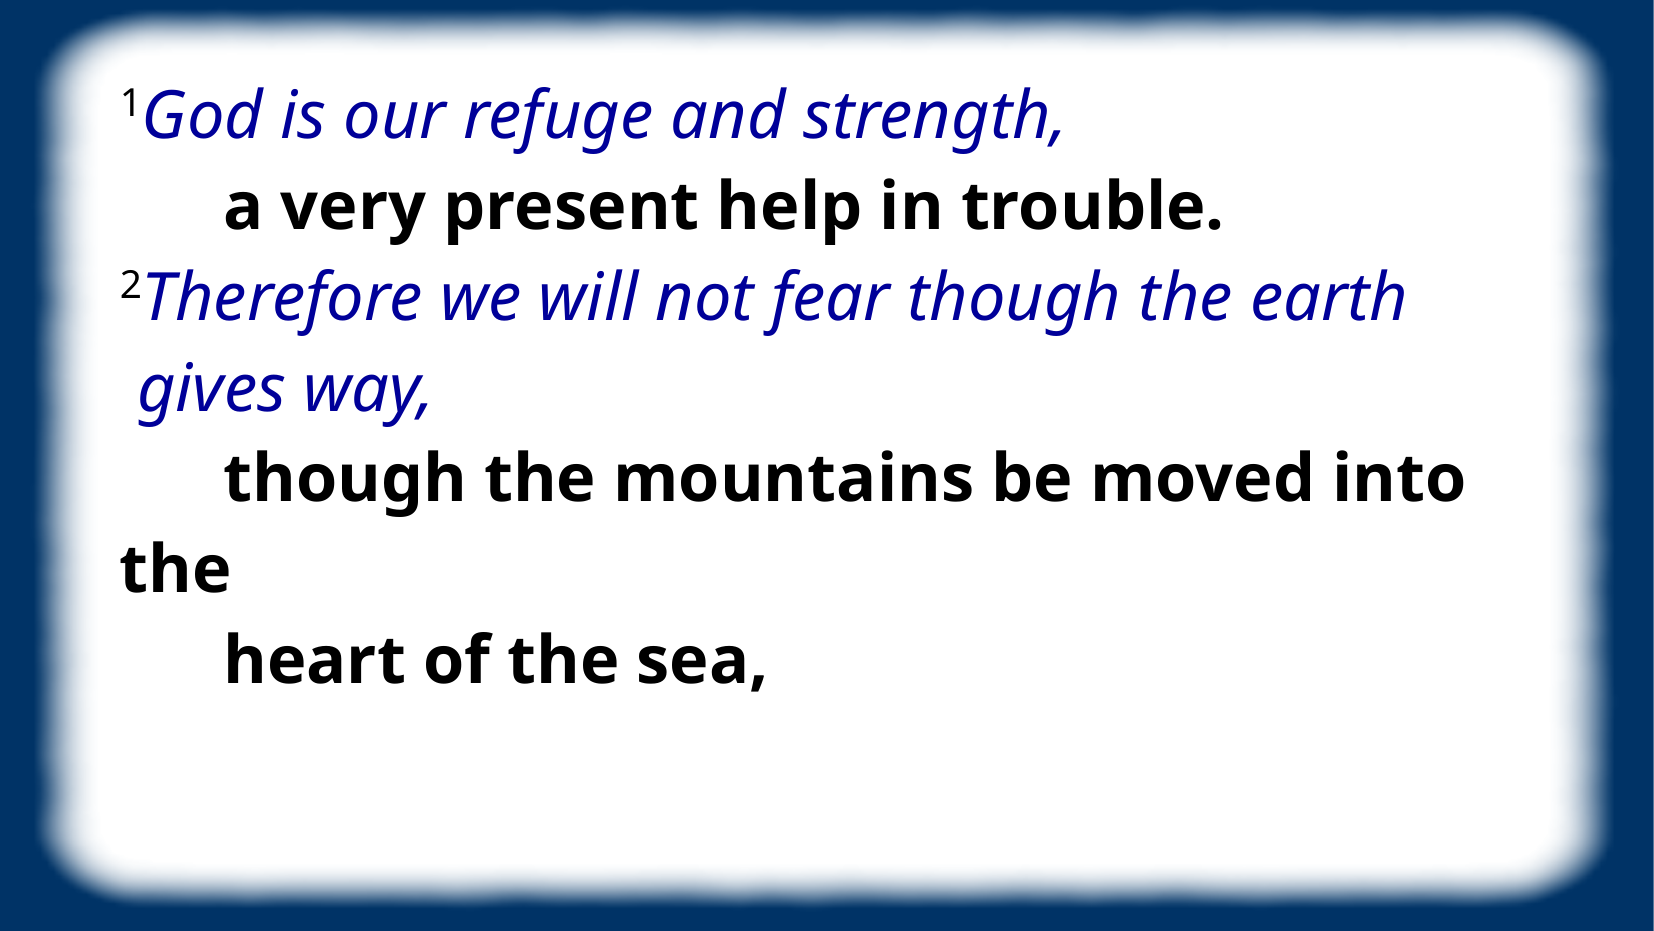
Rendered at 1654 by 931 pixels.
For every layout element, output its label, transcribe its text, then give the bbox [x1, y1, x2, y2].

picture [0, 0, 1654, 931]
text_box 1God is our refuge and strength, a very present help in trouble. 2Therefore we will not fear though the earth gives way, though the mountains be moved into the heart of the sea, [105, 60, 1546, 608]
